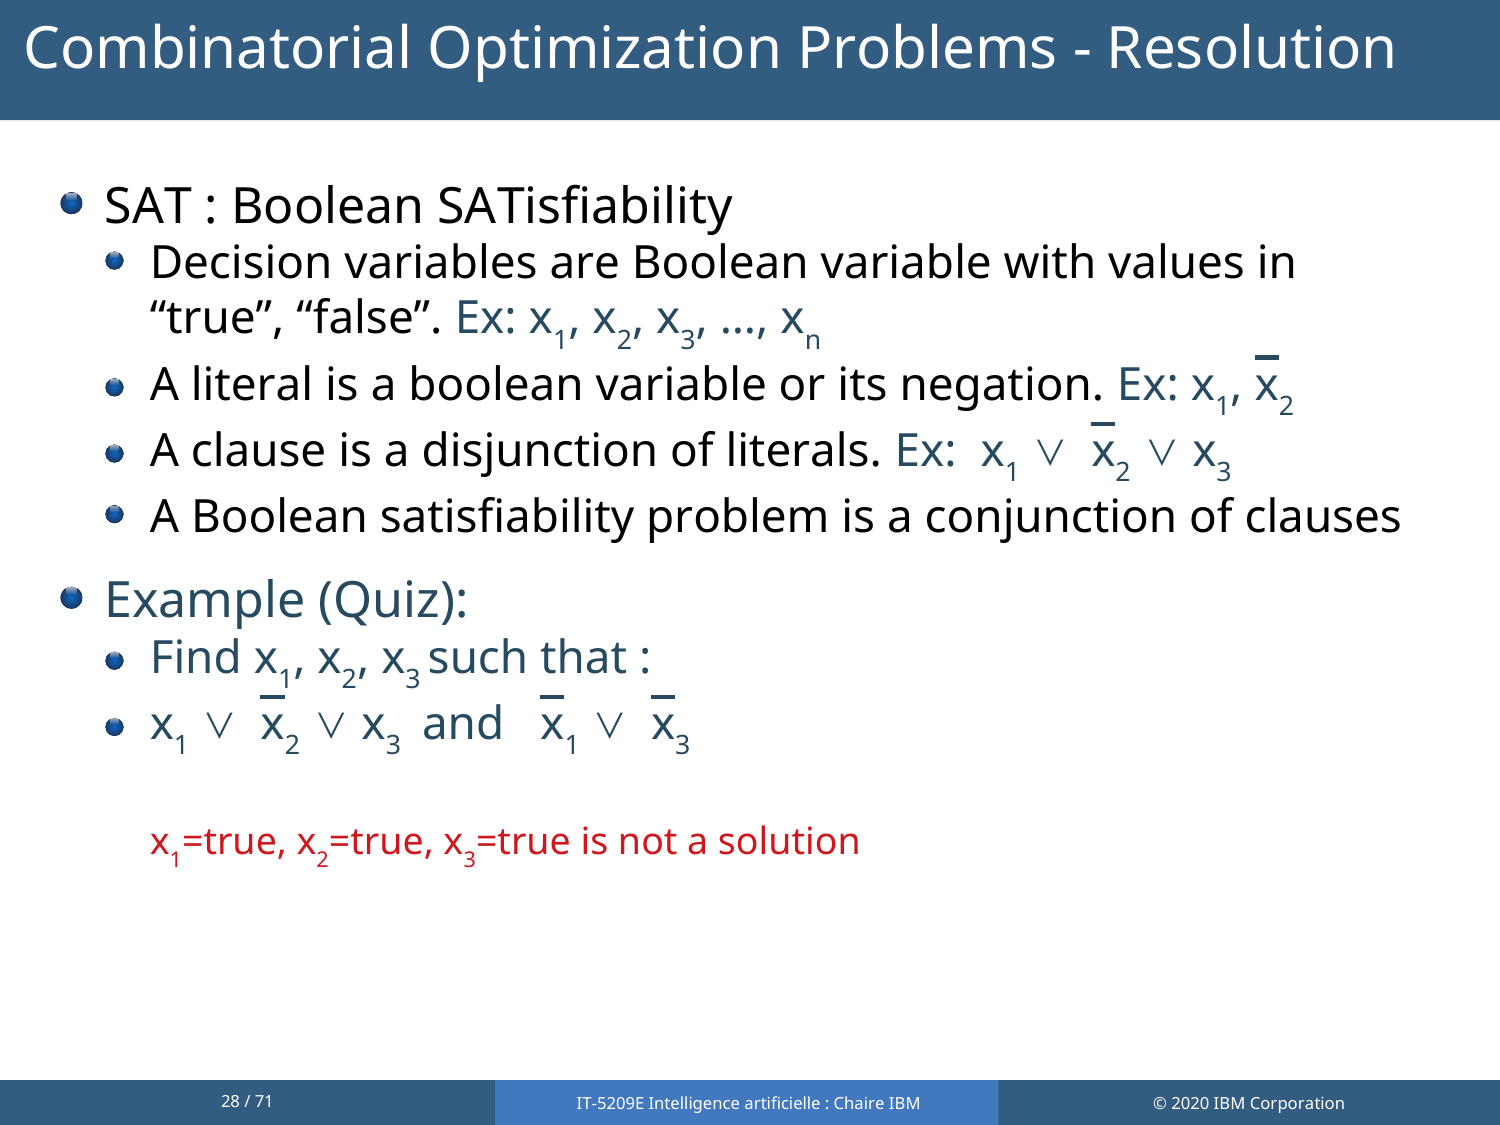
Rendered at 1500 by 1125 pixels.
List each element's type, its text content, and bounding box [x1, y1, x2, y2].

list SAT : Boolean SATisfiability Decision variables are Boolean variable with values in “true”, “false”. Ex: x1, x2, x3, …, xn A literal is a boolean variable or its negation. Ex: x1, x2 A clause is a disjunction of literals. Ex: x1 ∨ x2 ∨ x3 A Boolean satisfiability problem is a conjunction of clauses Example (Quiz): Find x1, x2, x3 such that : x1 ∨ x2 ∨ x3 and x1 ∨ x3 [45, 165, 1441, 1036]
title Combinatorial Optimization Problems - Resolution [0, 0, 1500, 121]
text_box x1=true, x2=true, x3=true is not a solution [135, 810, 856, 879]
